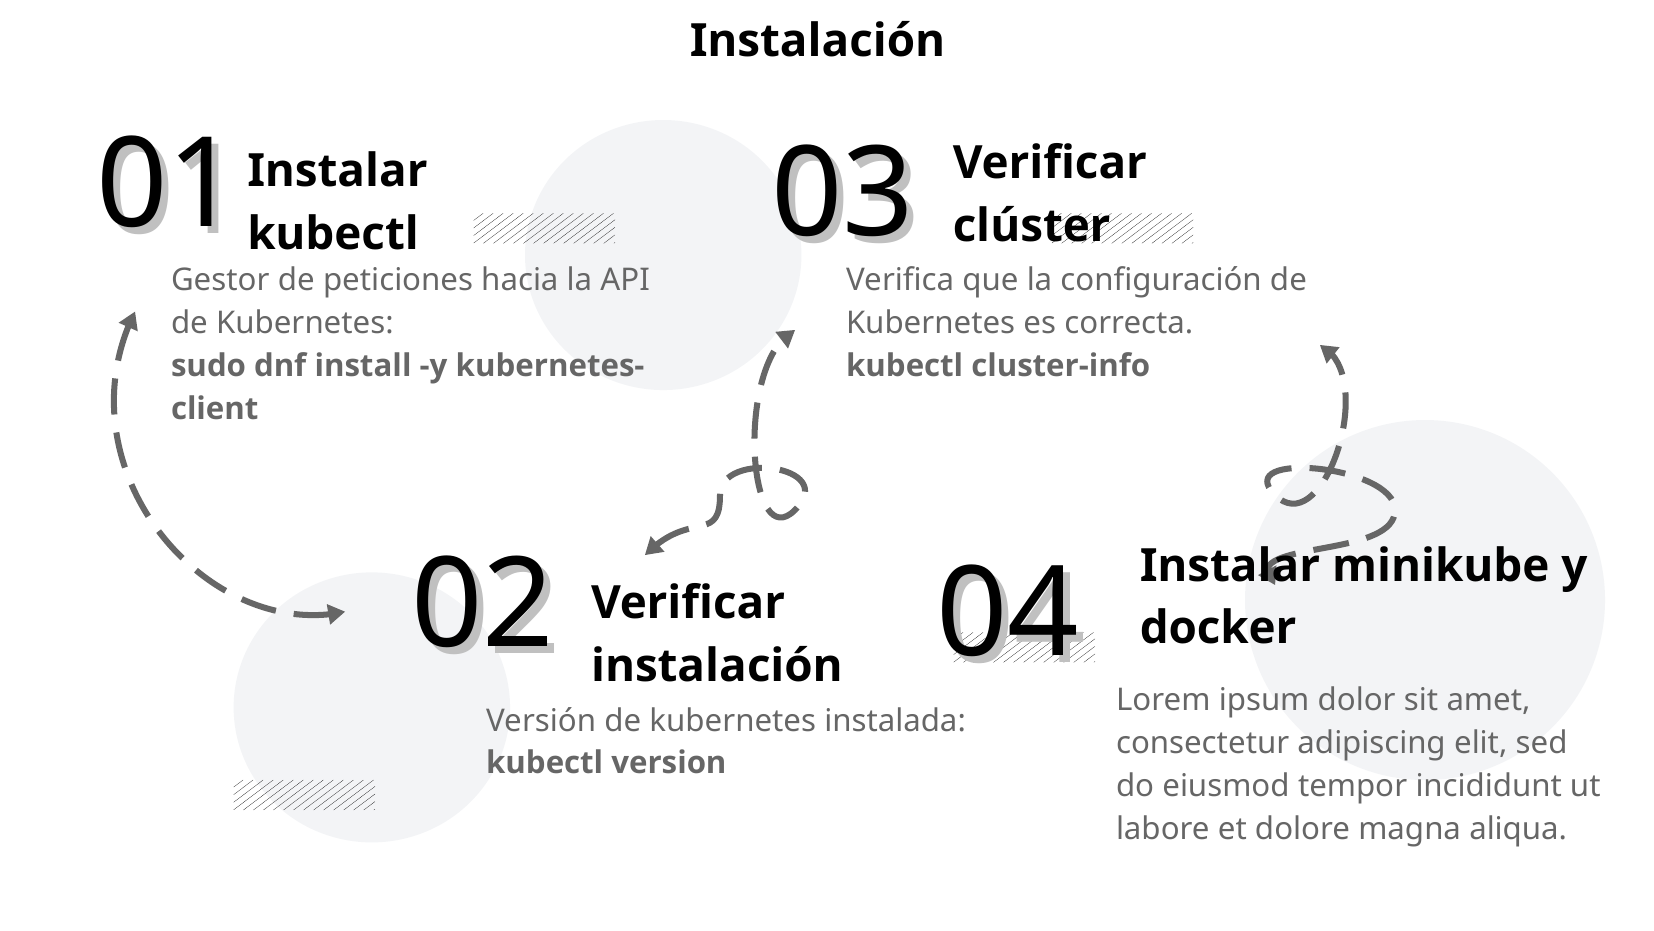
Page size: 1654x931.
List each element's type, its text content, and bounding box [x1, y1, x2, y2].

text_box Lorem ipsum dolor sit amet, consectetur adipiscing elit, sed do eiusmod tempor incididunt ut labore et dolore magna aliqua. [1101, 670, 1627, 856]
text_box Verificar instalación [576, 562, 936, 765]
text_box Instalación [675, 0, 976, 78]
text_box Instalar minikube y docker [1125, 525, 1613, 665]
text_box Gestor de peticiones hacia la API de Kubernetes: sudo dnf install -y kubernetes-client [156, 250, 682, 479]
text_box 01 [81, 85, 262, 271]
text_box Instalar kubectl [262, 130, 488, 271]
text_box Versión de kubernetes instalada: kubectl version [471, 691, 997, 877]
text_box 02 [396, 505, 577, 691]
text_box Verificar clúster [938, 122, 1194, 263]
text_box 04 [921, 514, 1102, 701]
text_box Verifica que la configuración de Kubernetes es correcta. kubectl cluster-info [831, 250, 1357, 436]
text_box 03 [756, 94, 937, 281]
